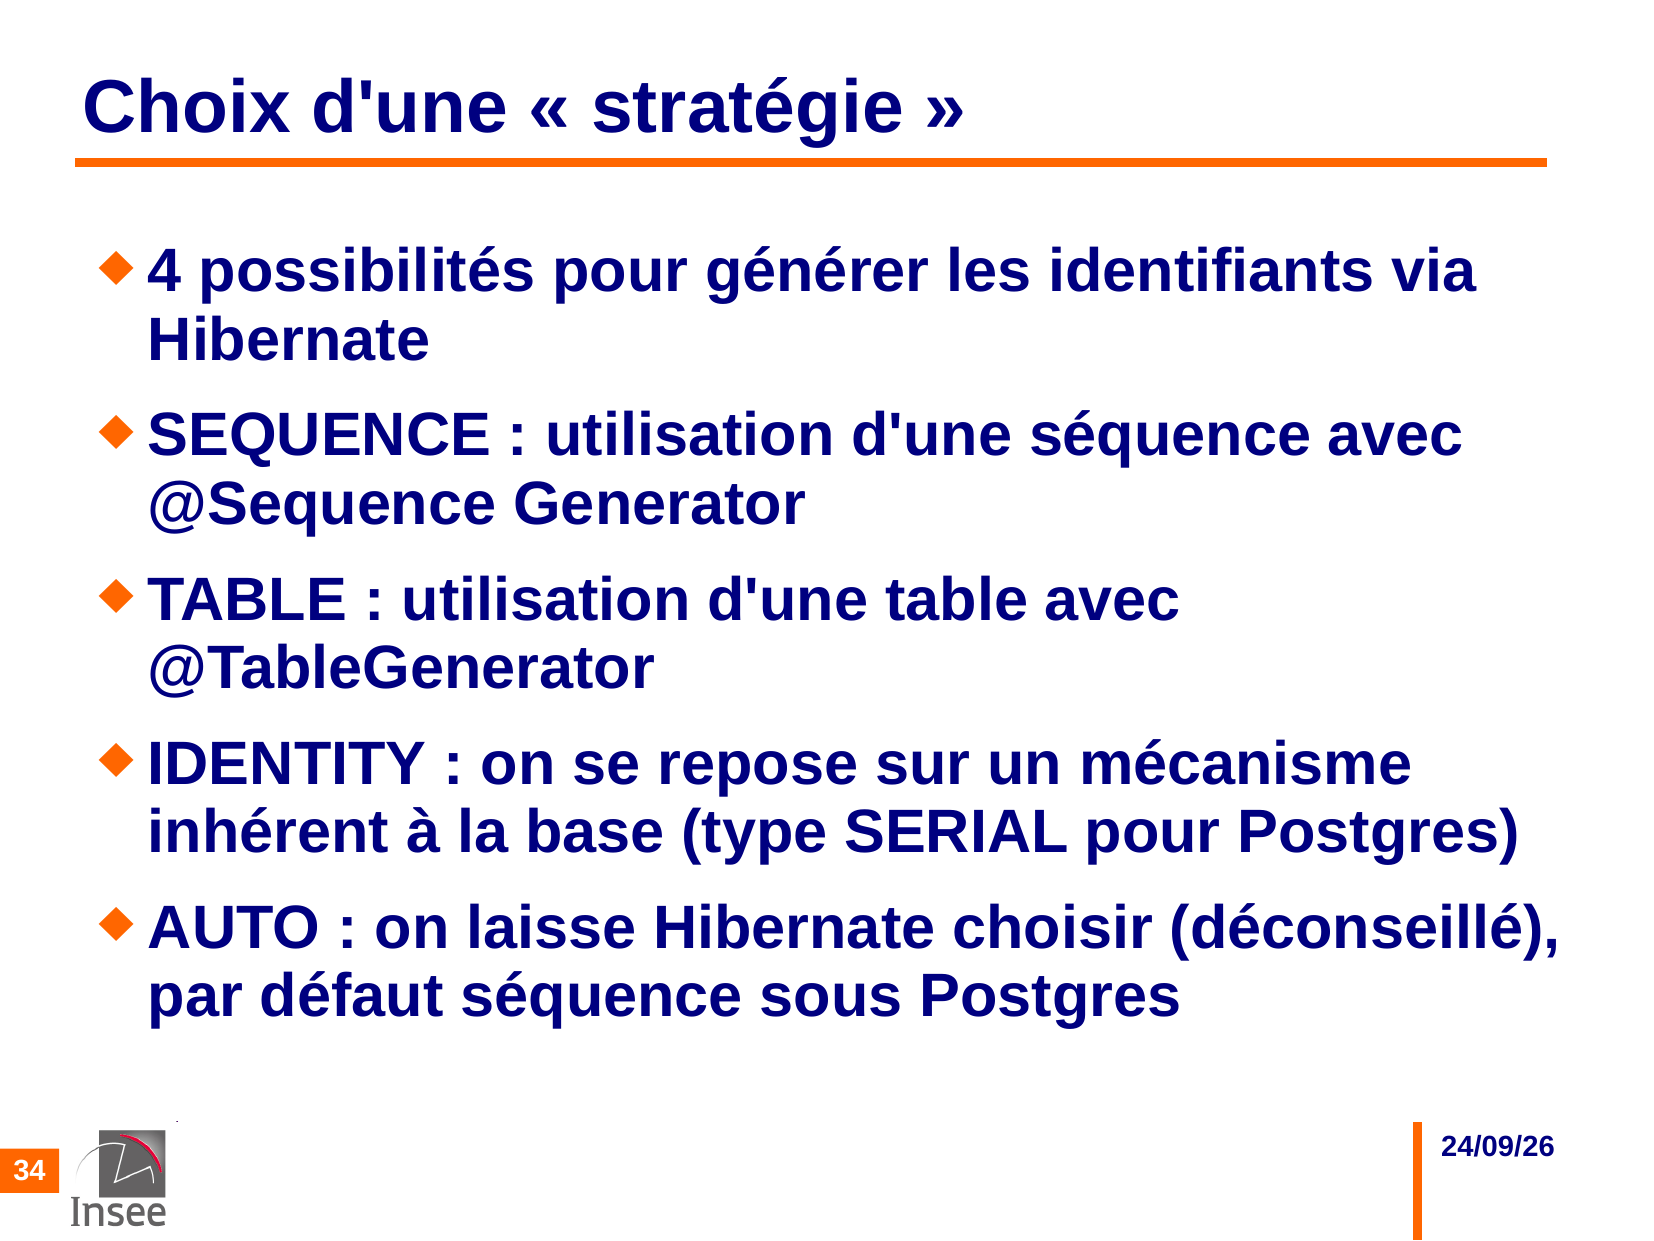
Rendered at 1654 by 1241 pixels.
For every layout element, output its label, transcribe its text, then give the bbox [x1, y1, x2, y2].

list 4 possibilités pour générer les identifiants via Hibernate SEQUENCE : utilisation d'une séquence avec @Sequence Generator TABLE : utilisation d'une table avec @TableGenerator IDENTITY : on se repose sur un mécanisme inhérent à la base (type SERIAL pour Postgres) AUTO : on laisse Hibernate choisir (déconseillé), par défaut séquence sous Postgres [82, 236, 1571, 1087]
picture [62, 1121, 178, 1241]
title Choix d'une « stratégie » [11, 49, 1548, 163]
